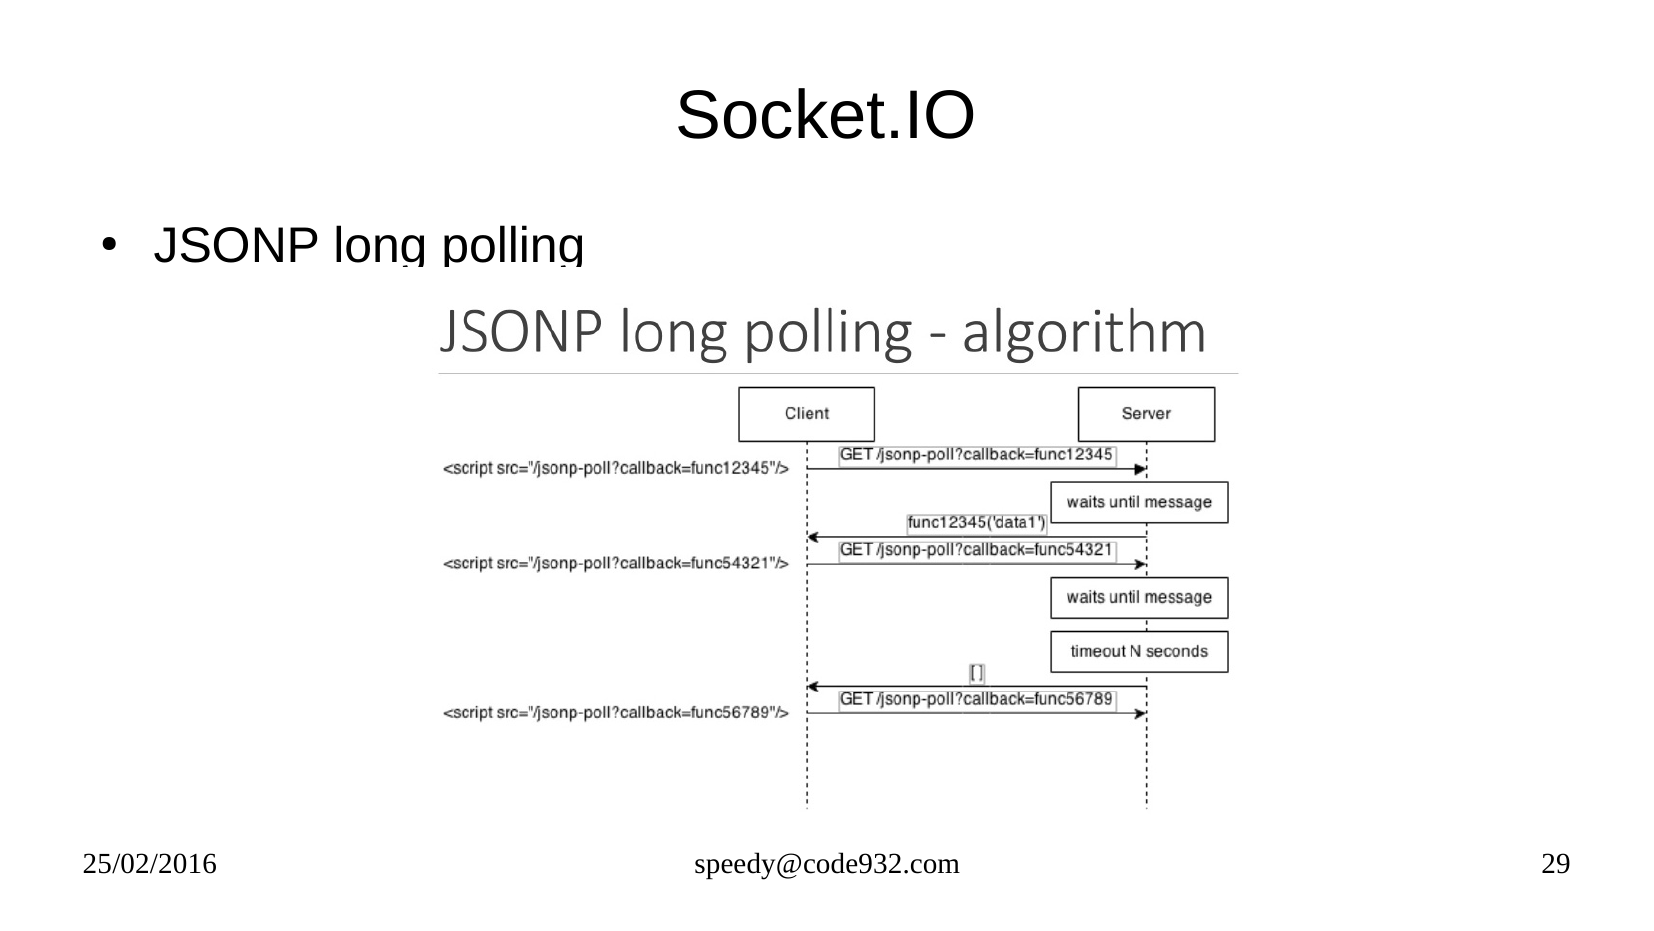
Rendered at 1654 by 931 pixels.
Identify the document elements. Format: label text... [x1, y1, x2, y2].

title Socket.IO [82, 37, 1571, 193]
list JSONP long polling [82, 217, 1571, 758]
picture [401, 267, 1261, 841]
